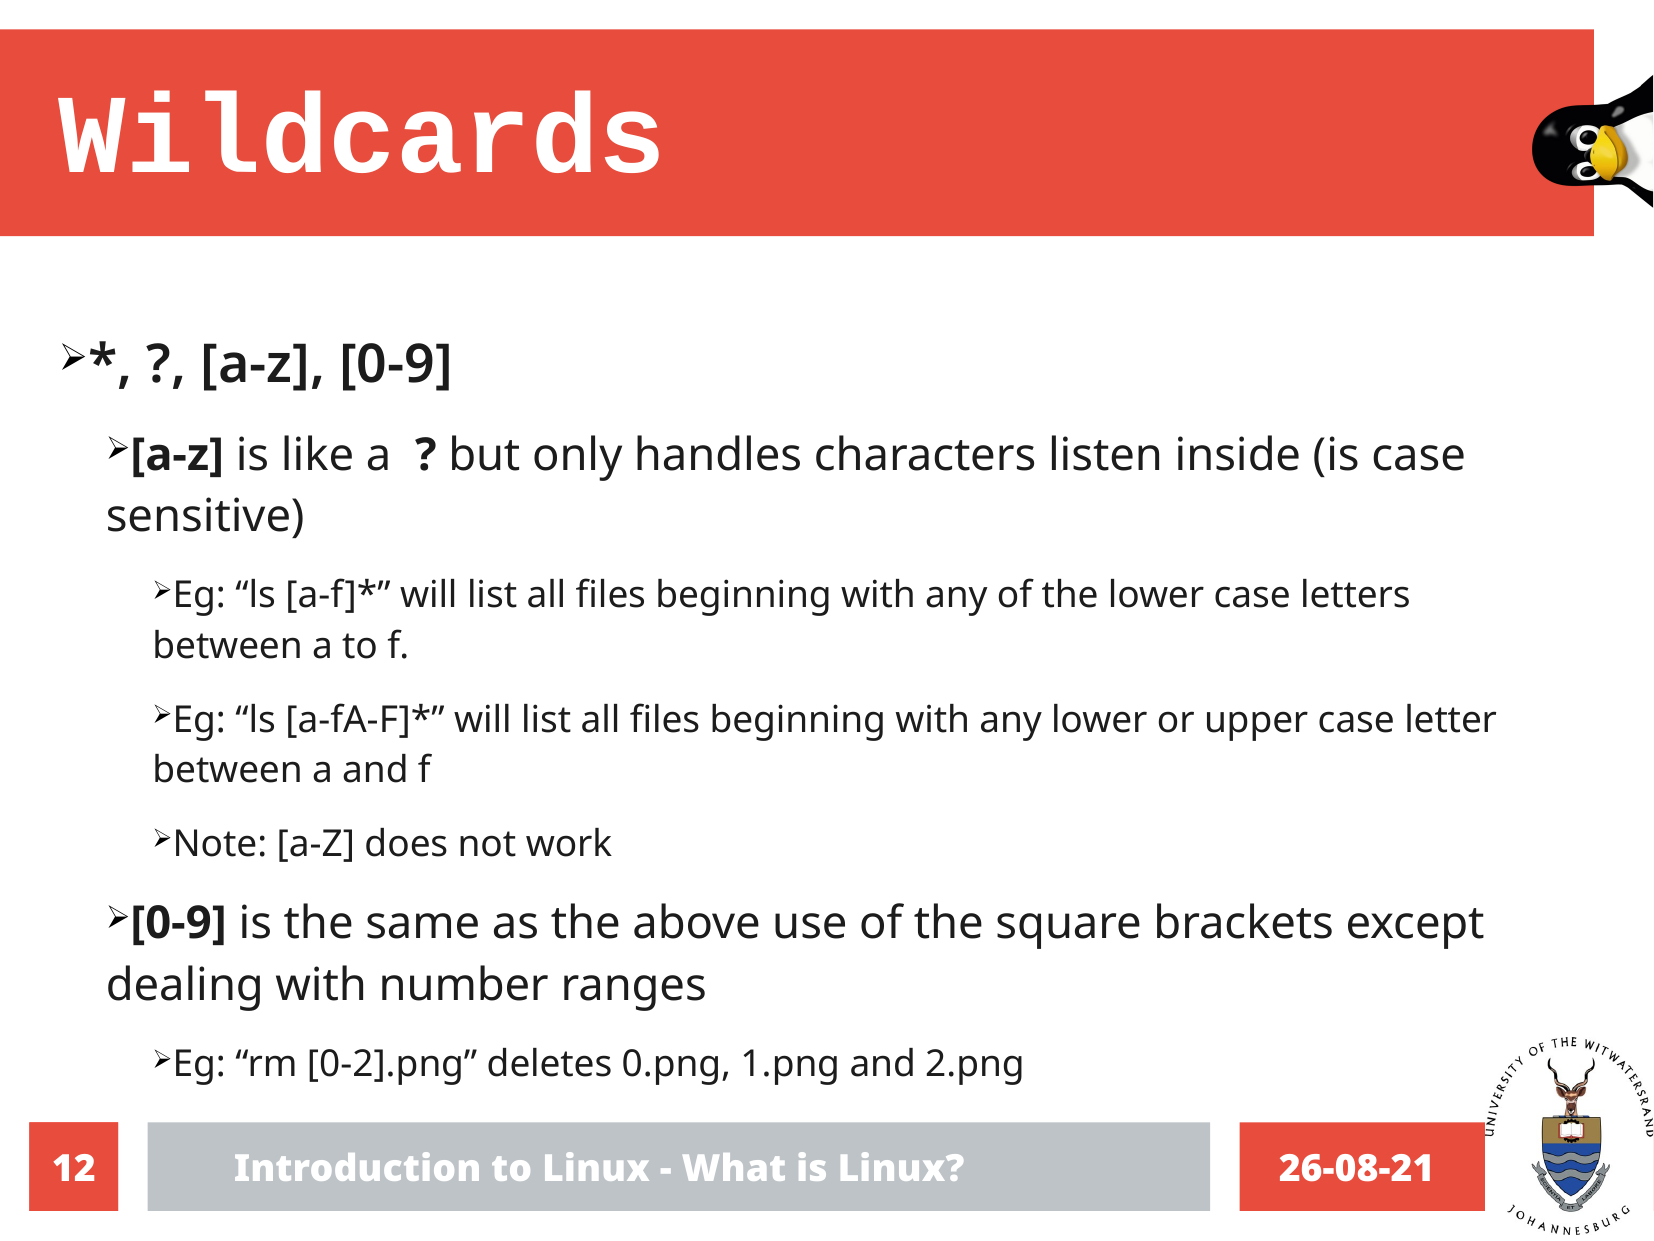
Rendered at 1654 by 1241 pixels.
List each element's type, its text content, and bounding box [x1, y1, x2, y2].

picture [1515, 24, 1654, 276]
picture [1485, 1037, 1654, 1235]
title Wildcards [58, 59, 1594, 207]
list *, ?, [a-z], [0-9] [a-z] is like a ? but only handles characters listen inside (is case sensitive) Eg: “ls [a-f]*” will list all files beginning with any of the lower case letters between a to f. Eg: “ls [a-fA-F]*” will list all files beginning with any lower or upper case letter between a and f Note: [a-Z] does not work [0-9] is the same as the above use of the square brackets except dealing with number ranges Eg: “rm [0-2].png” deletes 0.png, 1.png and 2.png [58, 324, 1565, 1093]
